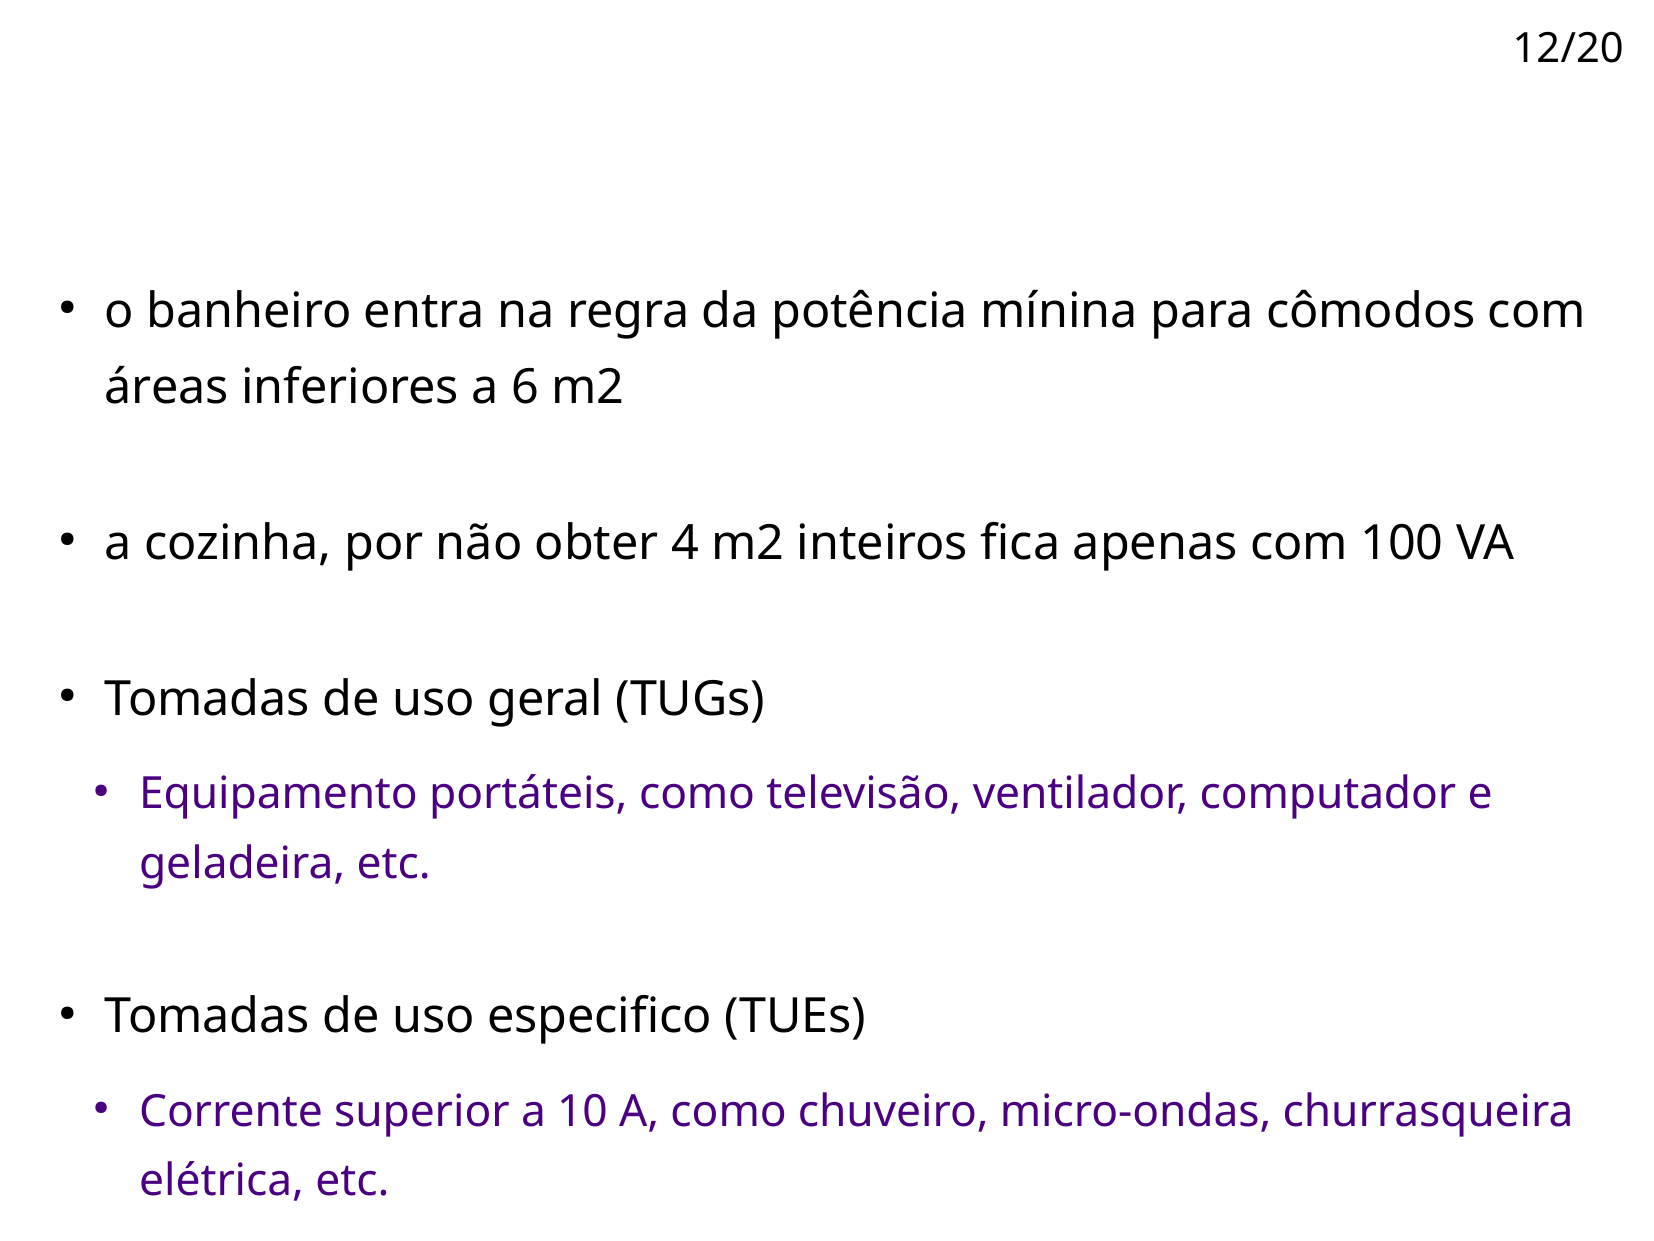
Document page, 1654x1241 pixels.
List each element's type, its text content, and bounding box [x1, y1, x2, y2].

list o banheiro entra na regra da potência mínina para cômodos com áreas inferiores a 6 m2 a cozinha, por não obter 4 m2 inteiros fica apenas com 100 VA Tomadas de uso geral (TUGs) Equipamento portáteis, como televisão, ventilador, computador e geladeira, etc. Tomadas de uso especifico (TUEs) Corrente superior a 10 A, como chuveiro, micro-ondas, churrasqueira elétrica, etc. [59, 265, 1625, 1211]
